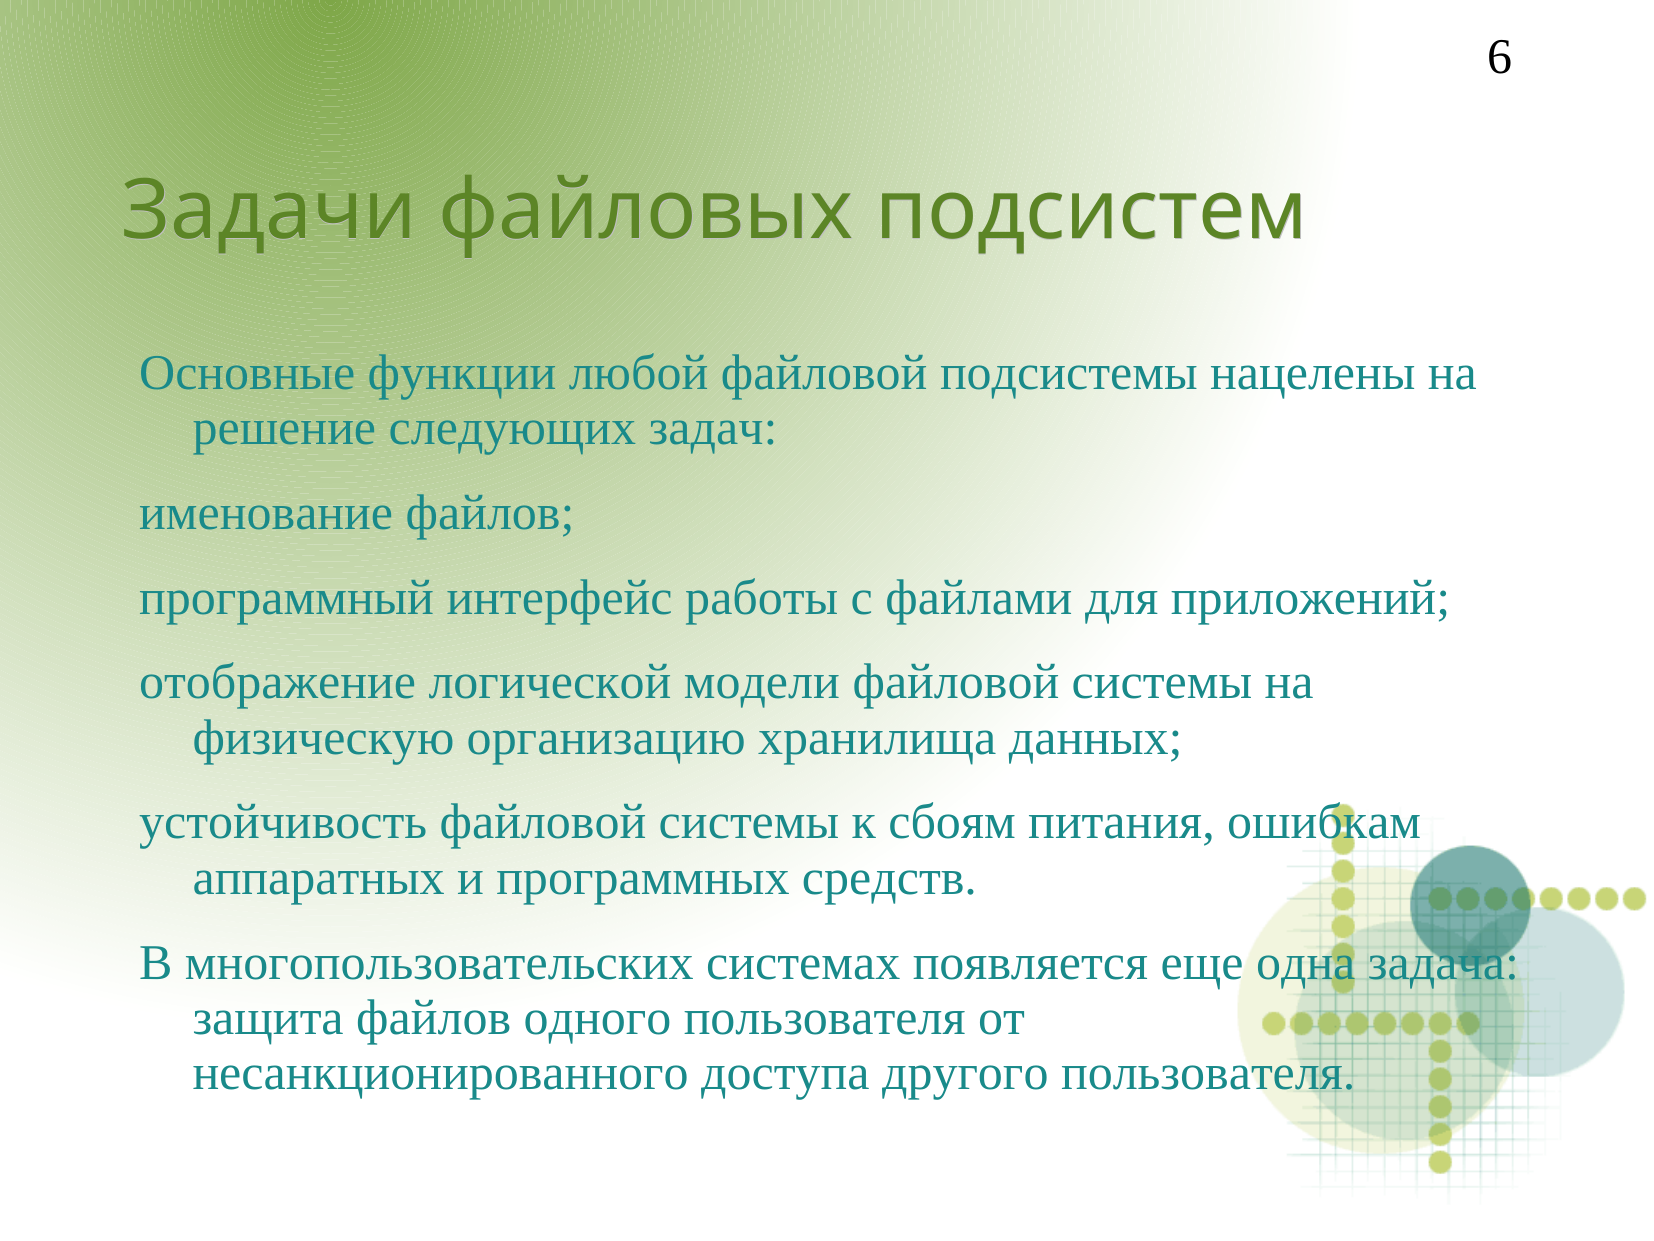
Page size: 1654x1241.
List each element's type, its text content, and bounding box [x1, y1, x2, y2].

picture [1224, 792, 1654, 1211]
list Основные функции любой файловой подсистемы нацелены на решение следующих задач: именование файлов; программный интерфейс работы с файлами для приложений; отображение логической модели файловой системы на физическую организацию хранилища данных; устойчивость файловой системы к сбоям питания, ошибкам аппаратных и программных средств. В многопользовательских системах появляется еще одна задача: защита файлов одного пользователя от несанкционированного доступа другого пользователя. [121, 344, 1534, 1127]
text_box <номер> [1498, 29, 1654, 89]
title Задачи файловых подсистем [121, 102, 1534, 311]
